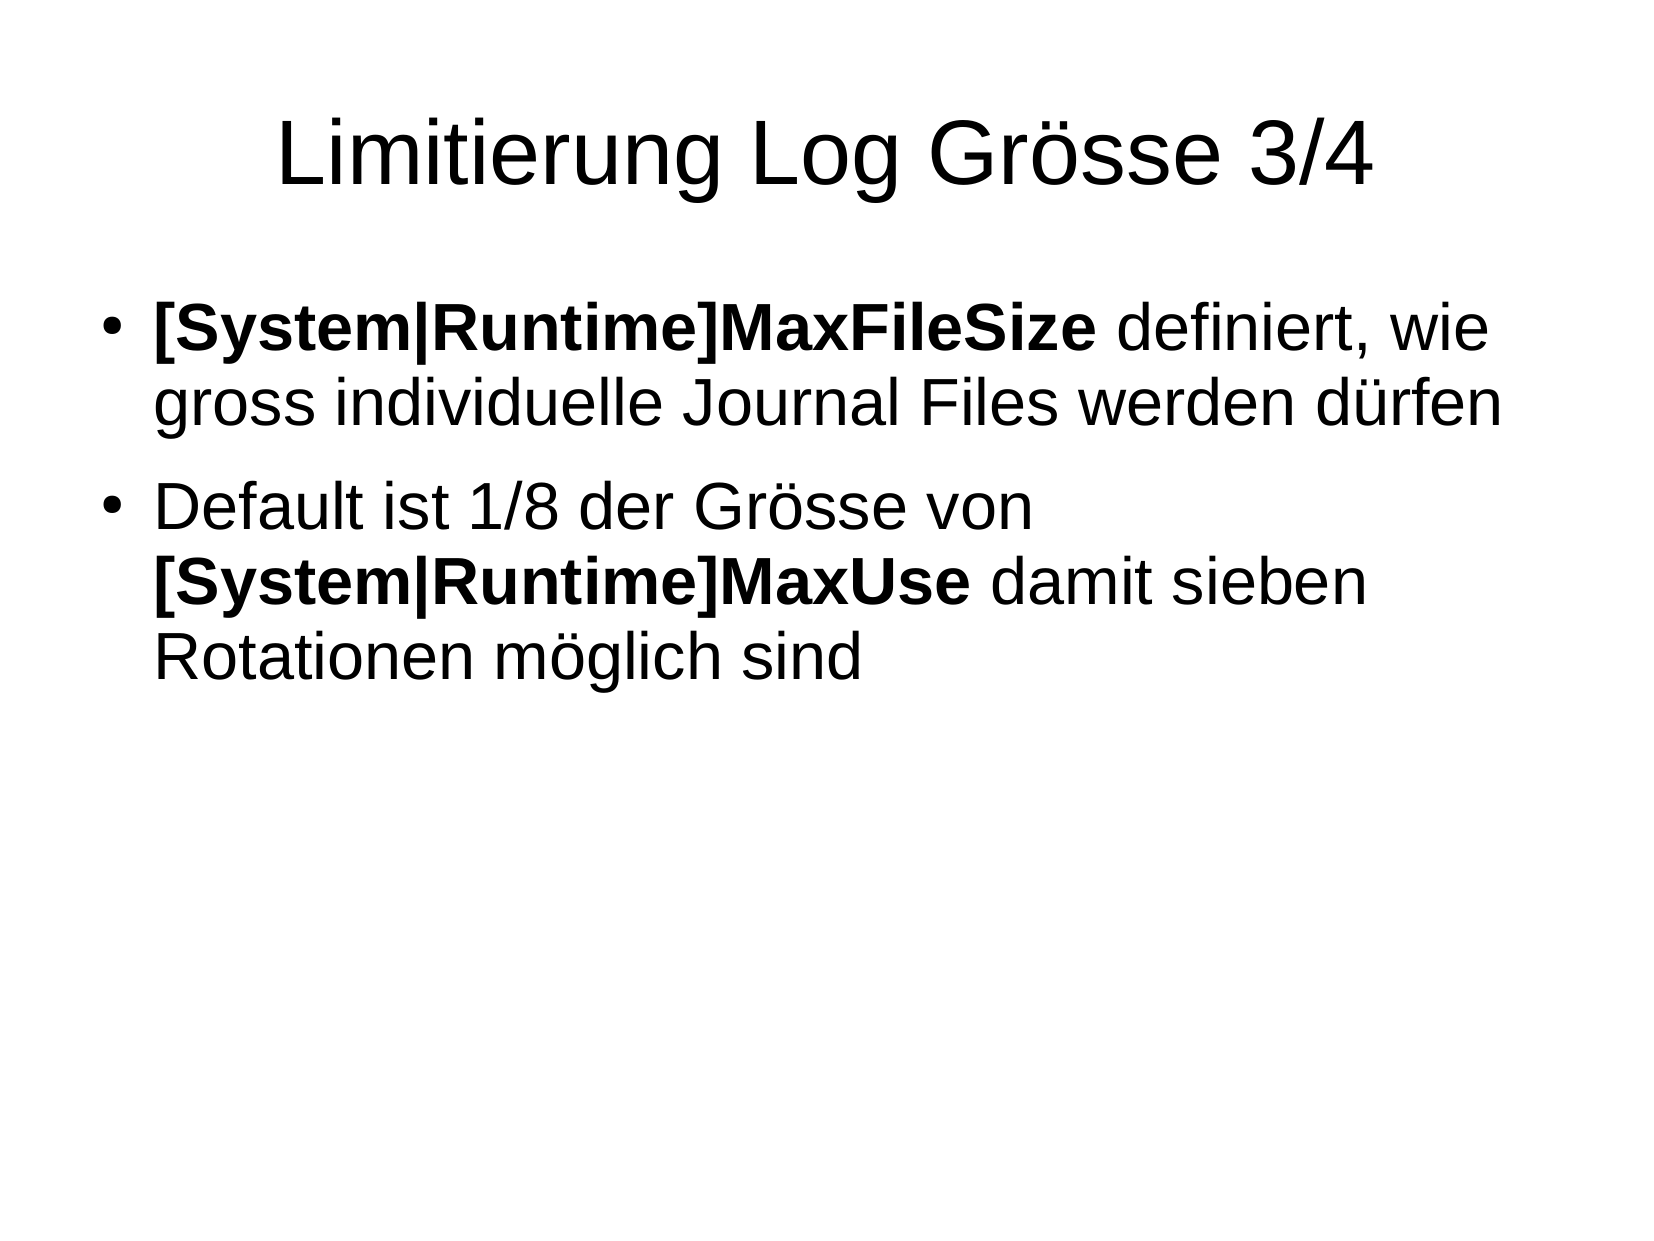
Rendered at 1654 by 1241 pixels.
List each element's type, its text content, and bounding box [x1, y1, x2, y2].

title Limitierung Log Grösse 3/4 [82, 49, 1571, 257]
list [System|Runtime]MaxFileSize definiert, wie gross individuelle Journal Files werden dürfen Default ist 1/8 der Grösse von [System|Runtime]MaxUse damit sieben Rotationen möglich sind [82, 290, 1571, 1010]
